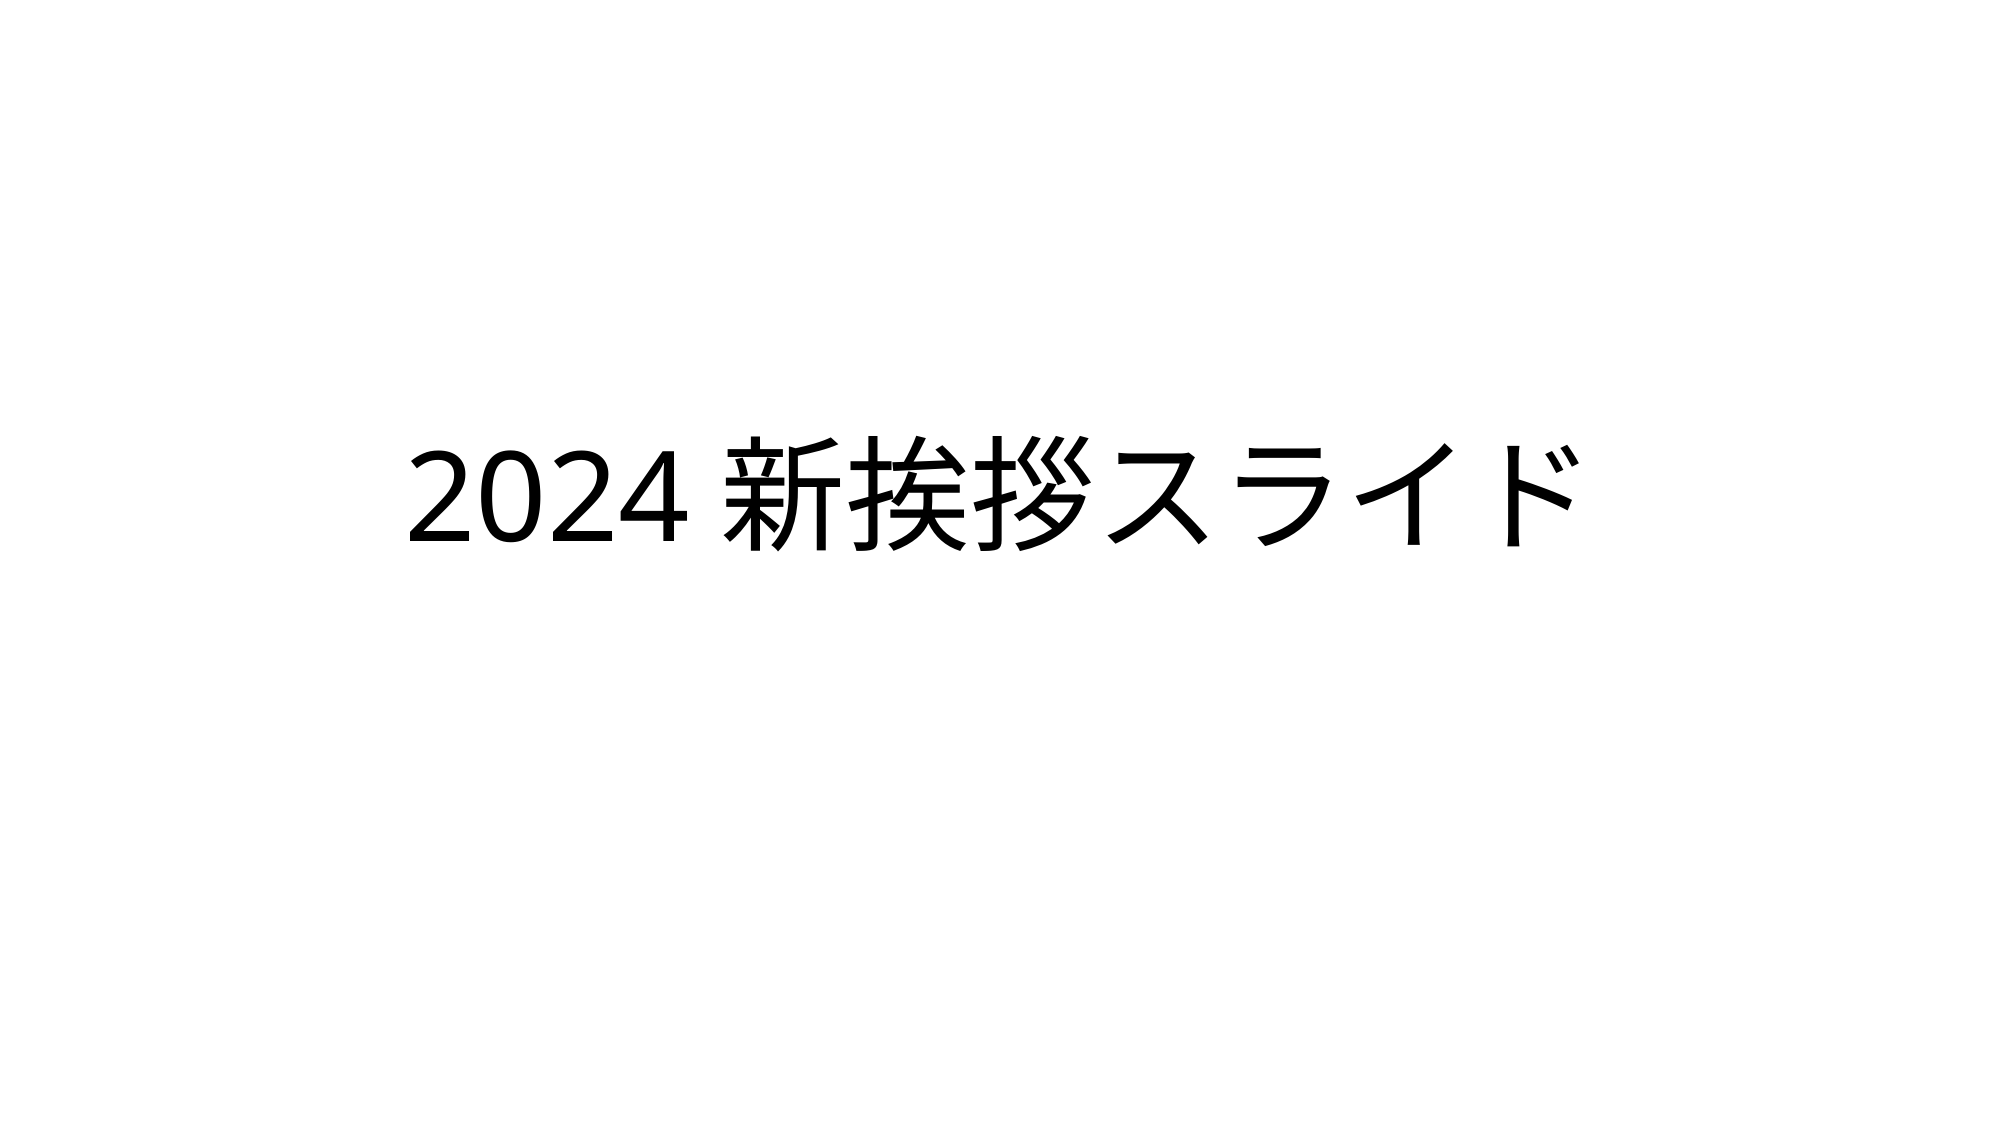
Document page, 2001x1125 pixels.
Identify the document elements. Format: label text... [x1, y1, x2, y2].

title 2024新挨拶スライド [249, 184, 1750, 576]
